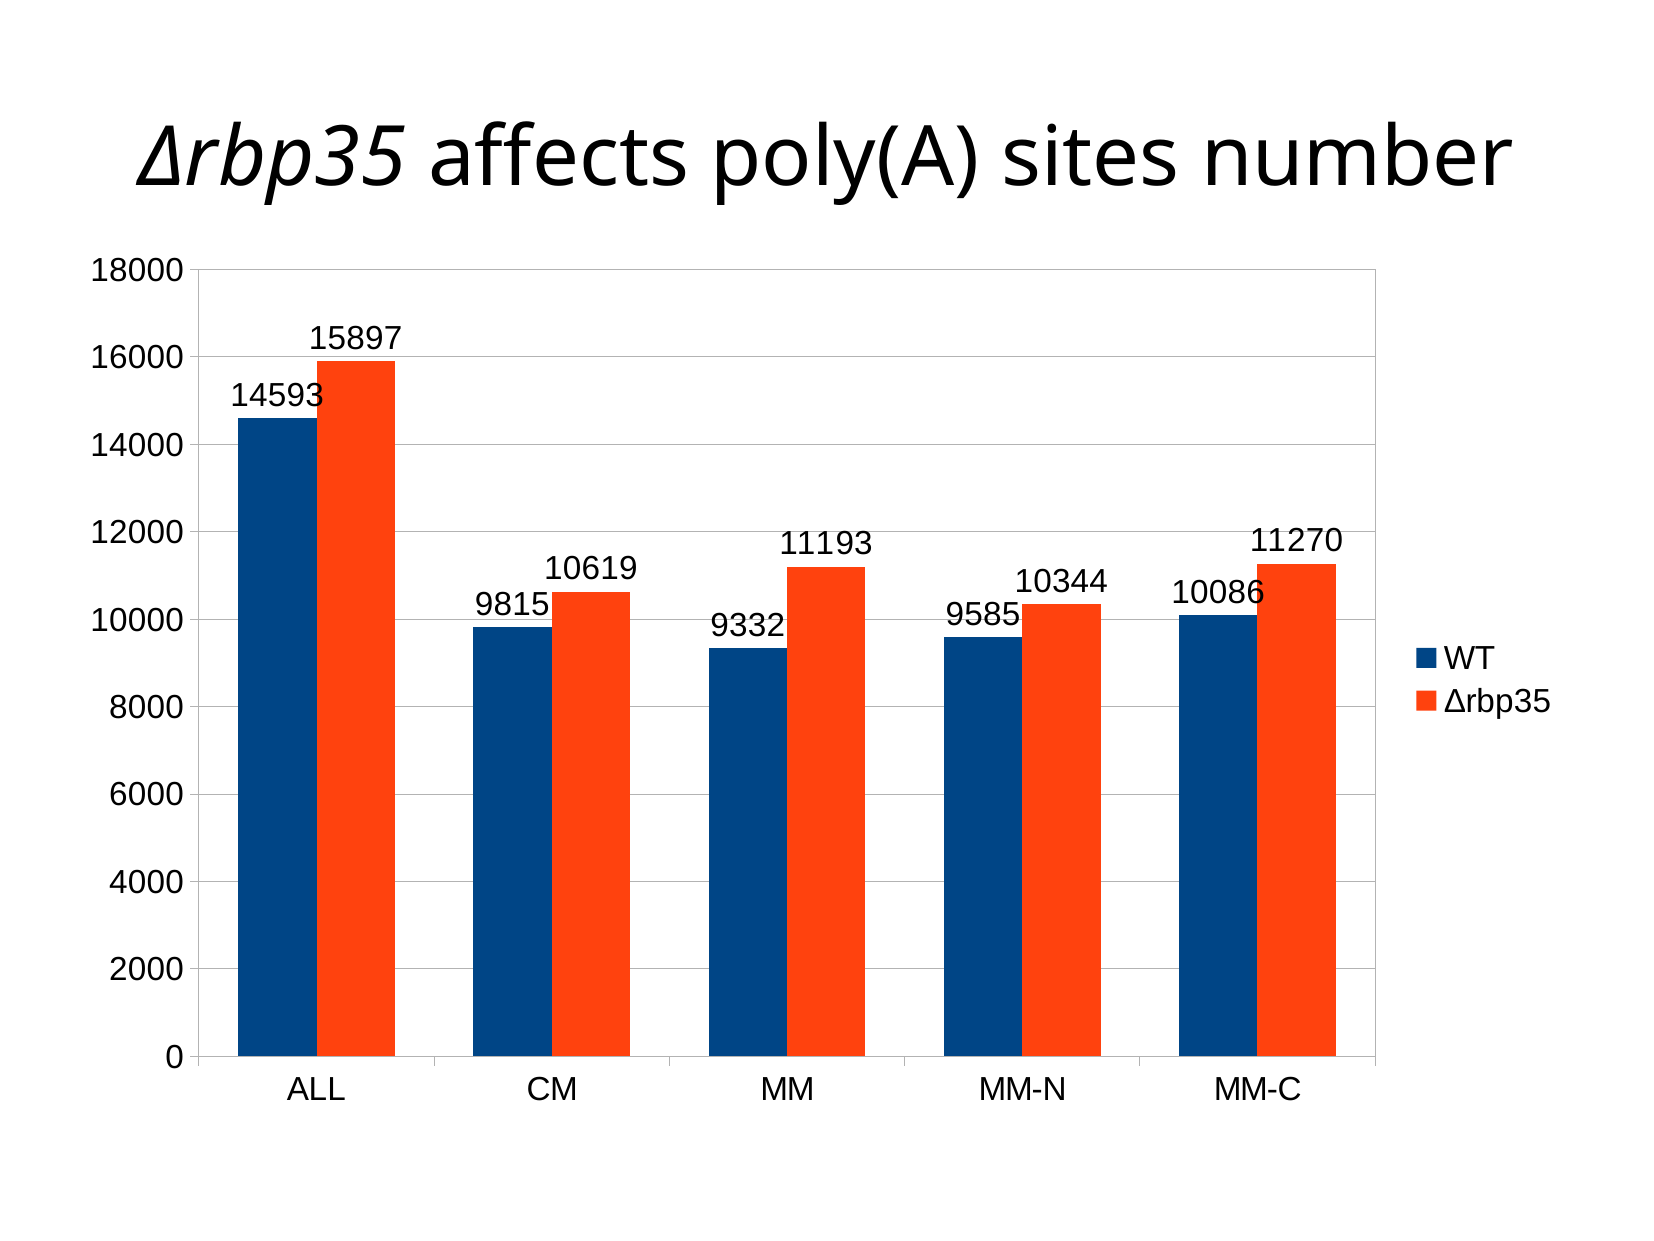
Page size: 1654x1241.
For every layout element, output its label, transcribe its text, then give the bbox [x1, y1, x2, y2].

chart [60, 233, 1576, 1126]
title Δrbp35 affects poly(A) sites number [82, 49, 1571, 233]
